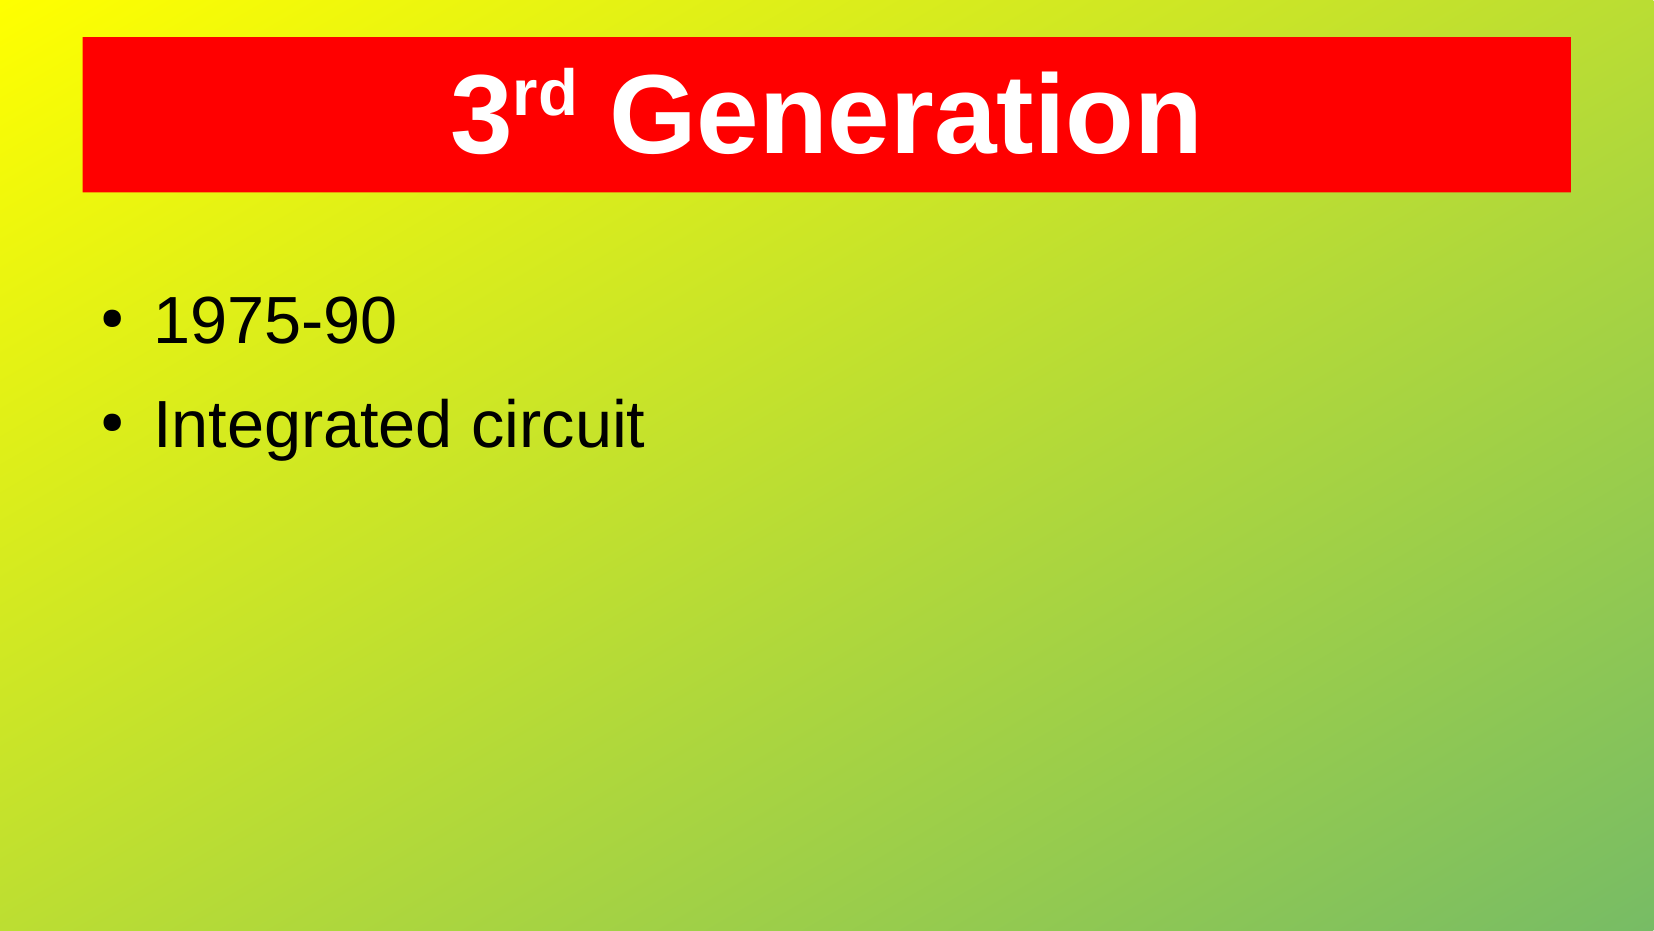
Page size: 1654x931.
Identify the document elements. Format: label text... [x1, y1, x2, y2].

list 1975-90 Integrated circuit [82, 282, 1571, 822]
title 3rd Generation [82, 37, 1571, 193]
